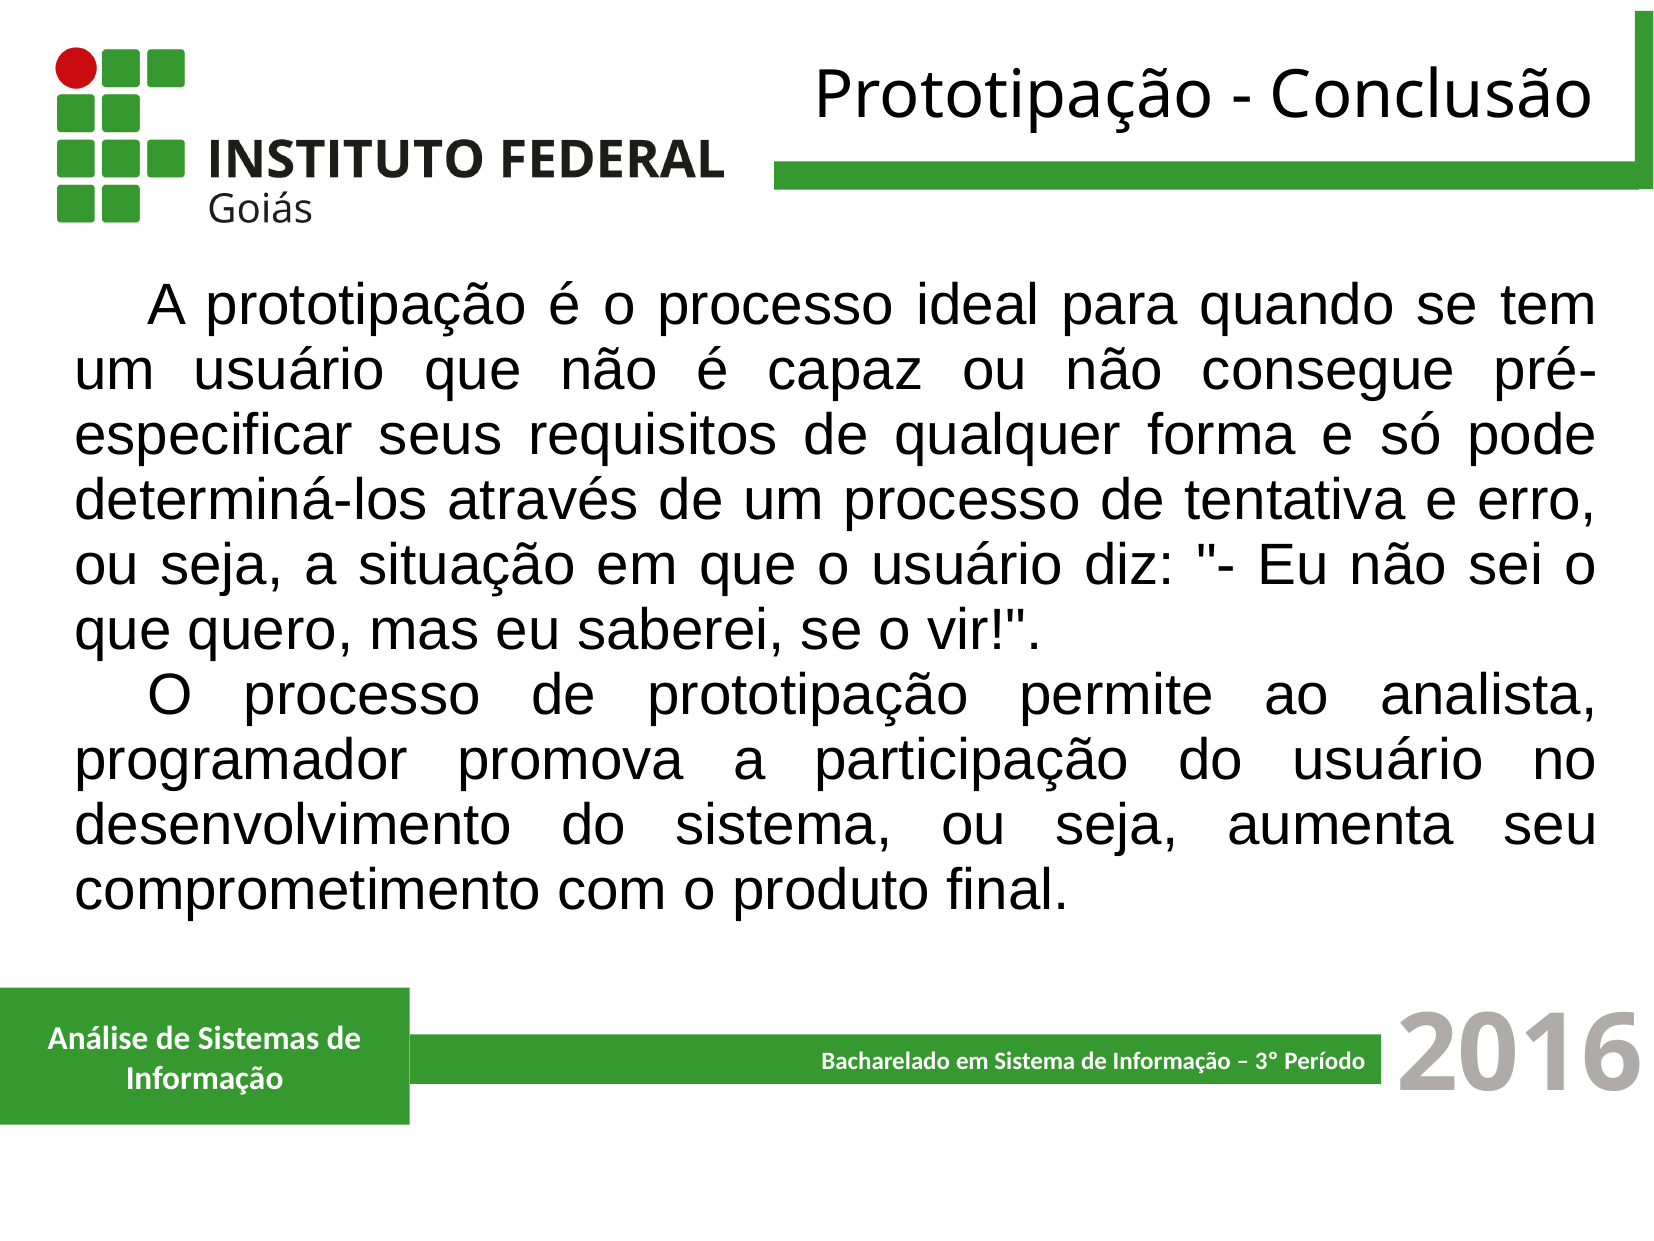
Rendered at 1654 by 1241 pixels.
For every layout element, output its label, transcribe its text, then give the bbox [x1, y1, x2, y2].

text_box Bacharelado em Sistema de Informação – 3º Período [410, 1034, 1382, 1084]
text_box [774, 10, 1654, 190]
text_box Análise de Sistemas de Informação [0, 987, 410, 1125]
picture [5, 5, 774, 265]
text_box Prototipação - Conclusão [860, 42, 1610, 138]
text_box A prototipação é o processo ideal para quando se tem um usuário que não é capaz ou não consegue pré-especificar seus requisitos de qualquer forma e só pode determiná-los através de um processo de tentativa e erro, ou seja, a situação em que o usuário diz: "- Eu não sei o que quero, mas eu saberei, se o vir!". O processo de prototipação permite ao analista, programador promova a participação do usuário no desenvolvimento do sistema, ou seja, aumenta seu comprometimento com o produto final. [59, 264, 1615, 940]
text_box 2016 [1381, 975, 1648, 1125]
